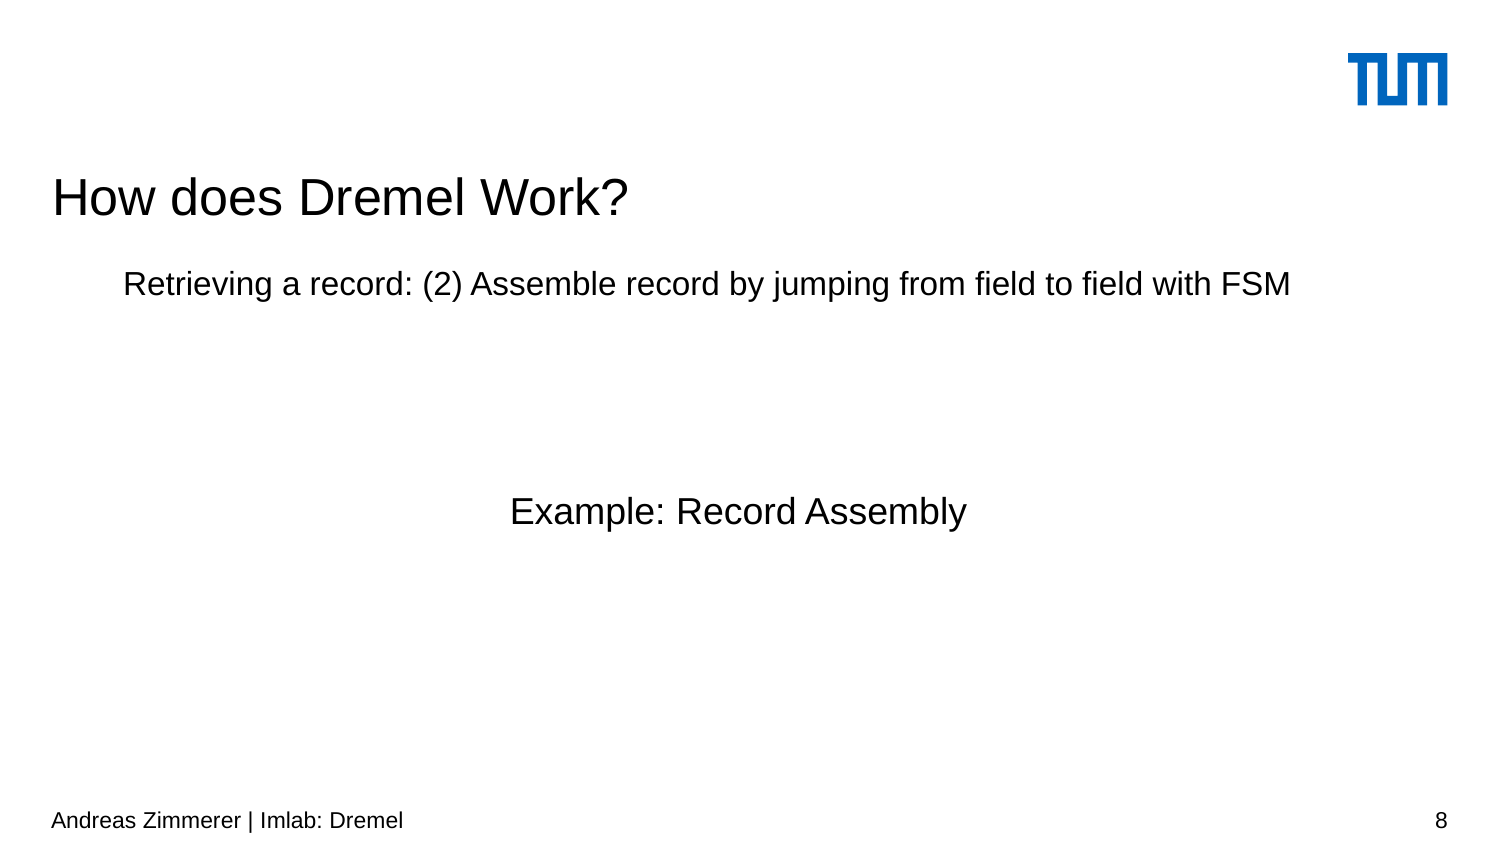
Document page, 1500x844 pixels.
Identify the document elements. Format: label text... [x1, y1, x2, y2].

text_box Example: Record Assembly [495, 483, 983, 541]
slide_number <number> [1112, 796, 1448, 842]
list Retrieving a record: (2) Assemble record by jumping from field to field with FSM [52, 262, 1449, 771]
footer Andreas Zimmerer | Imlab: Dremel [51, 796, 1112, 842]
title How does Dremel Work? [52, 159, 1449, 227]
